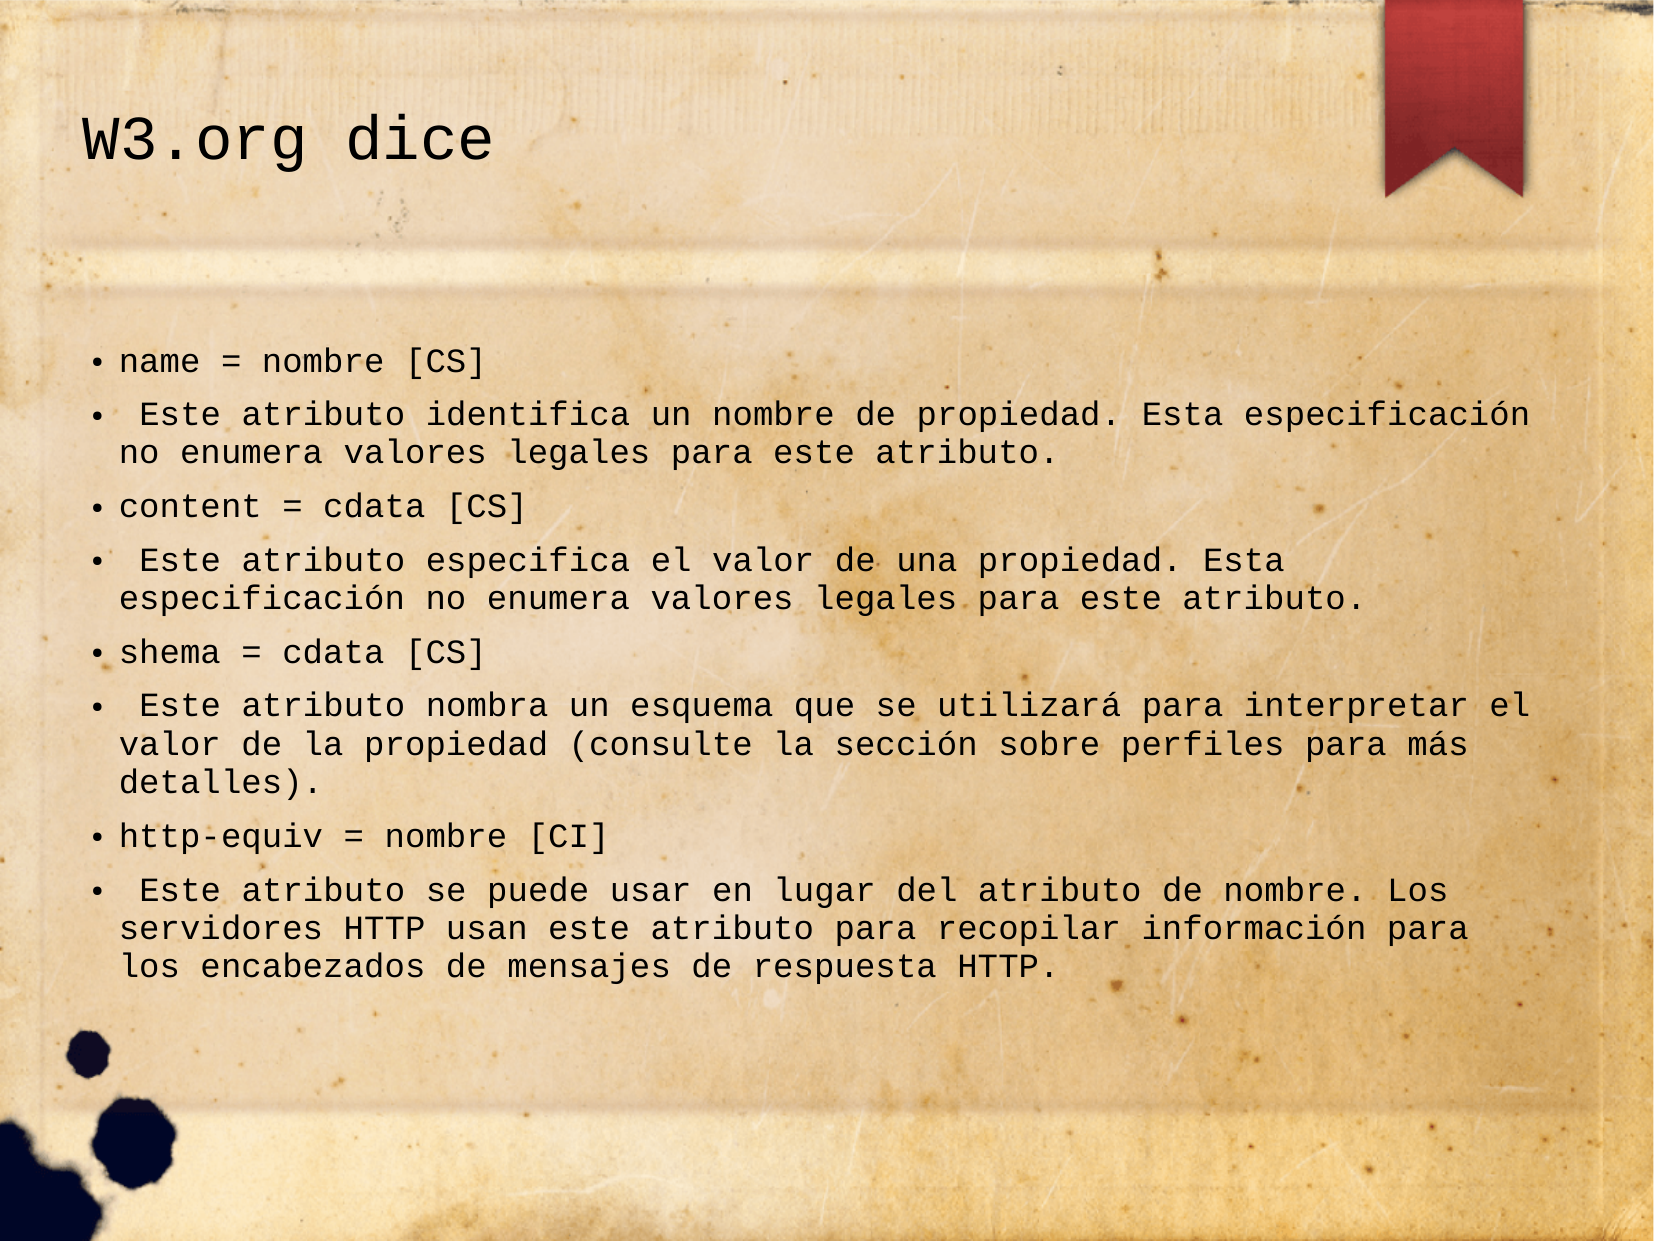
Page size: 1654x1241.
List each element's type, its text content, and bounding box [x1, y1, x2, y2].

picture [0, 0, 1654, 1241]
title W3.org dice [82, 49, 1347, 237]
list name = nombre [CS] Este atributo identifica un nombre de propiedad. Esta especificación no enumera valores legales para este atributo. content = cdata [CS] Este atributo especifica el valor de una propiedad. Esta especificación no enumera valores legales para este atributo. shema = cdata [CS] Este atributo nombra un esquema que se utilizará para interpretar el valor de la propiedad (consulte la sección sobre perfiles para más detalles). http-equiv = nombre [CI] Este atributo se puede usar en lugar del atributo de nombre. Los servidores HTTP usan este atributo para recopilar información para los encabezados de mensajes de respuesta HTTP. [82, 290, 1538, 1010]
